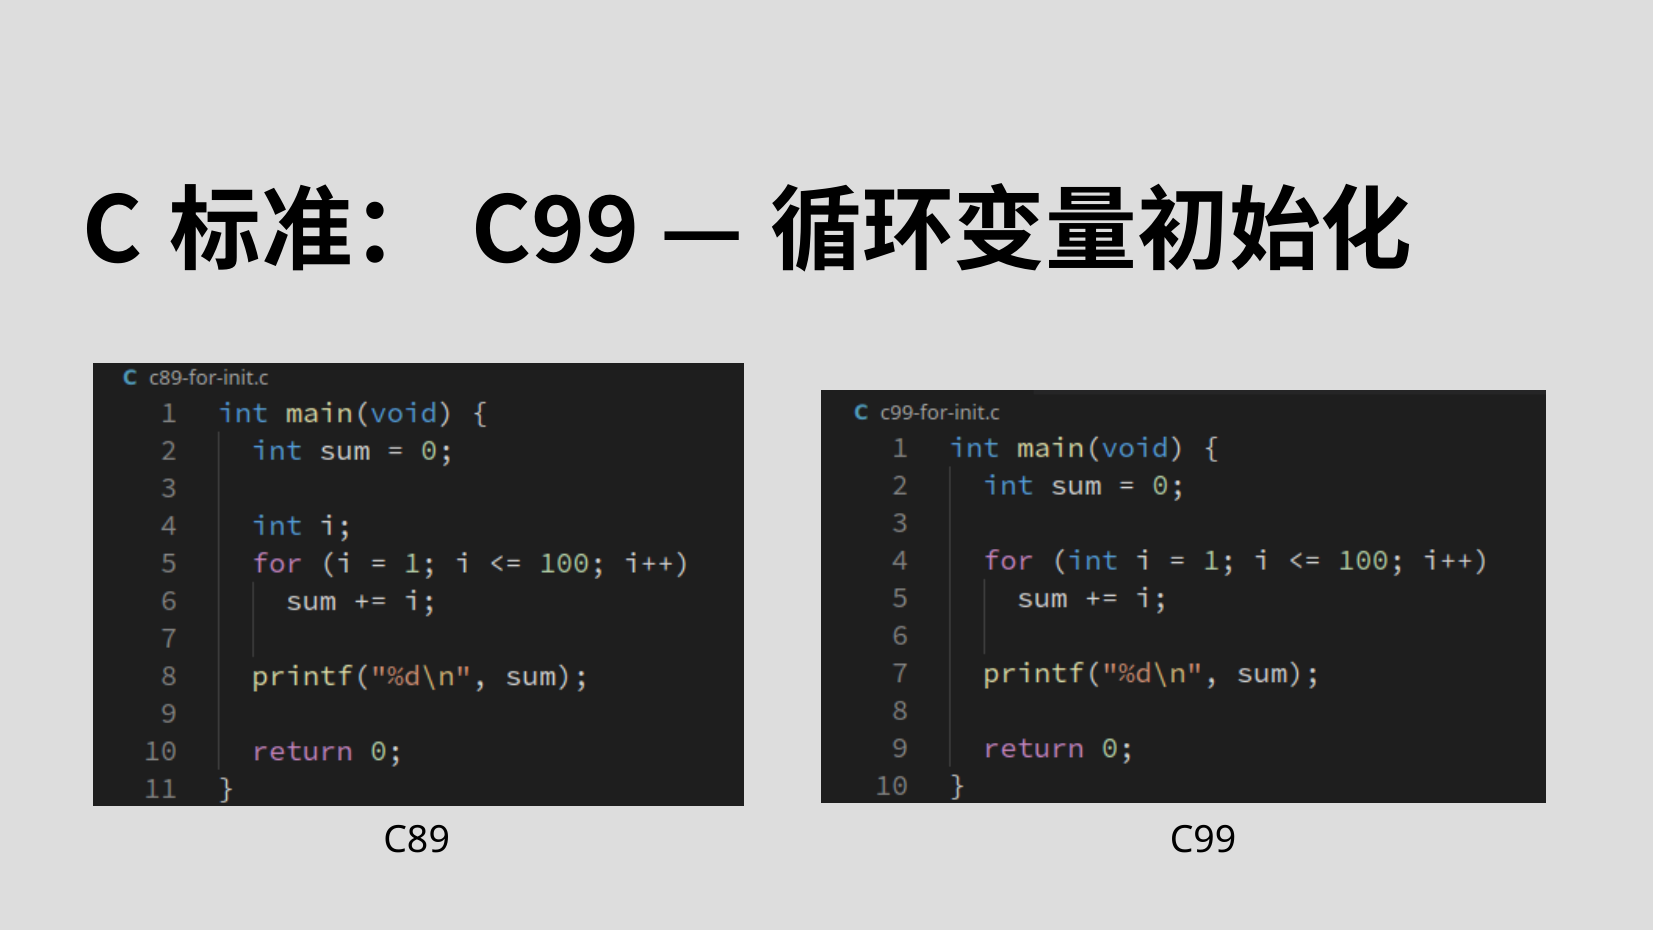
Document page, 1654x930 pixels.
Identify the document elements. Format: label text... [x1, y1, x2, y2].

picture [93, 363, 744, 806]
picture [821, 390, 1546, 803]
text_box C89 [368, 805, 466, 872]
title C标准：C99 —循环变量初始化 [82, 144, 1571, 301]
text_box C99 [1155, 805, 1252, 872]
